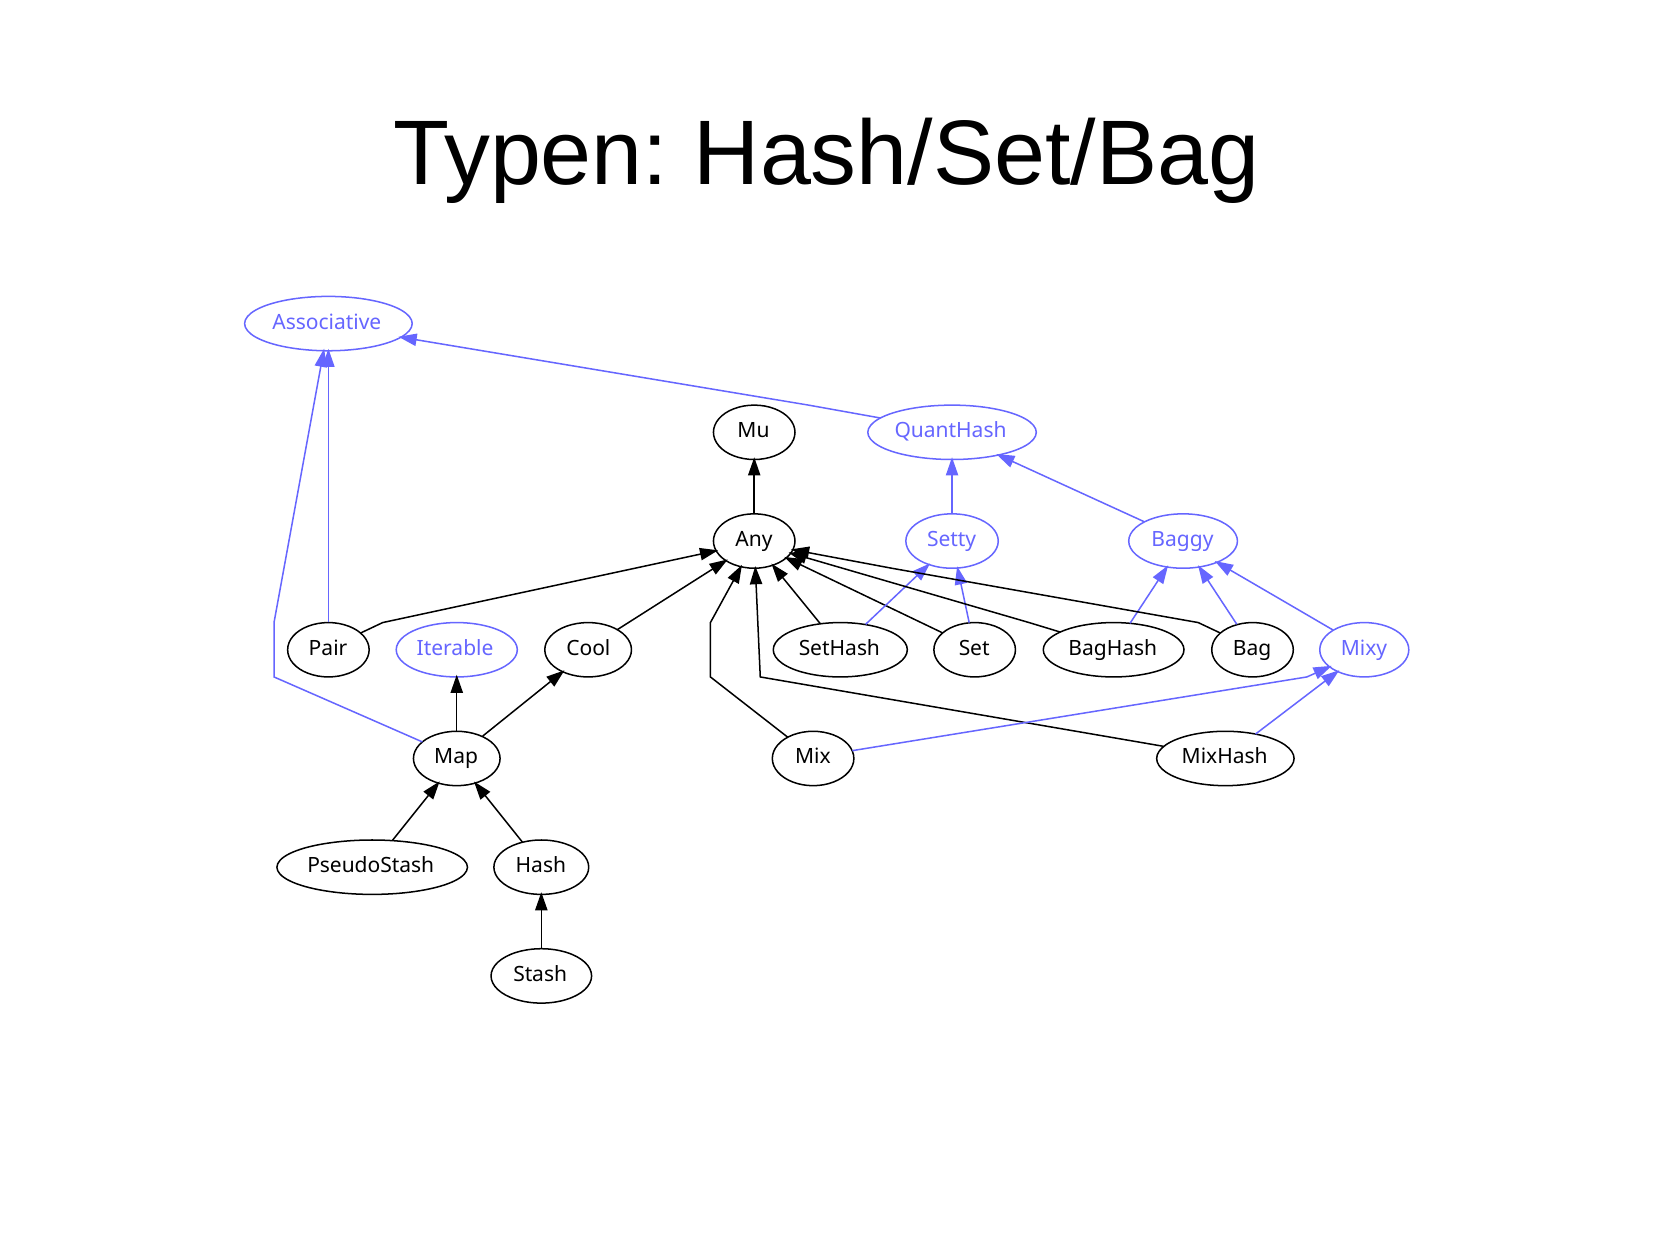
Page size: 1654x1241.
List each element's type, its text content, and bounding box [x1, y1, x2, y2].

picture [238, 290, 1415, 1010]
title Typen: Hash/Set/Bag [82, 49, 1571, 257]
